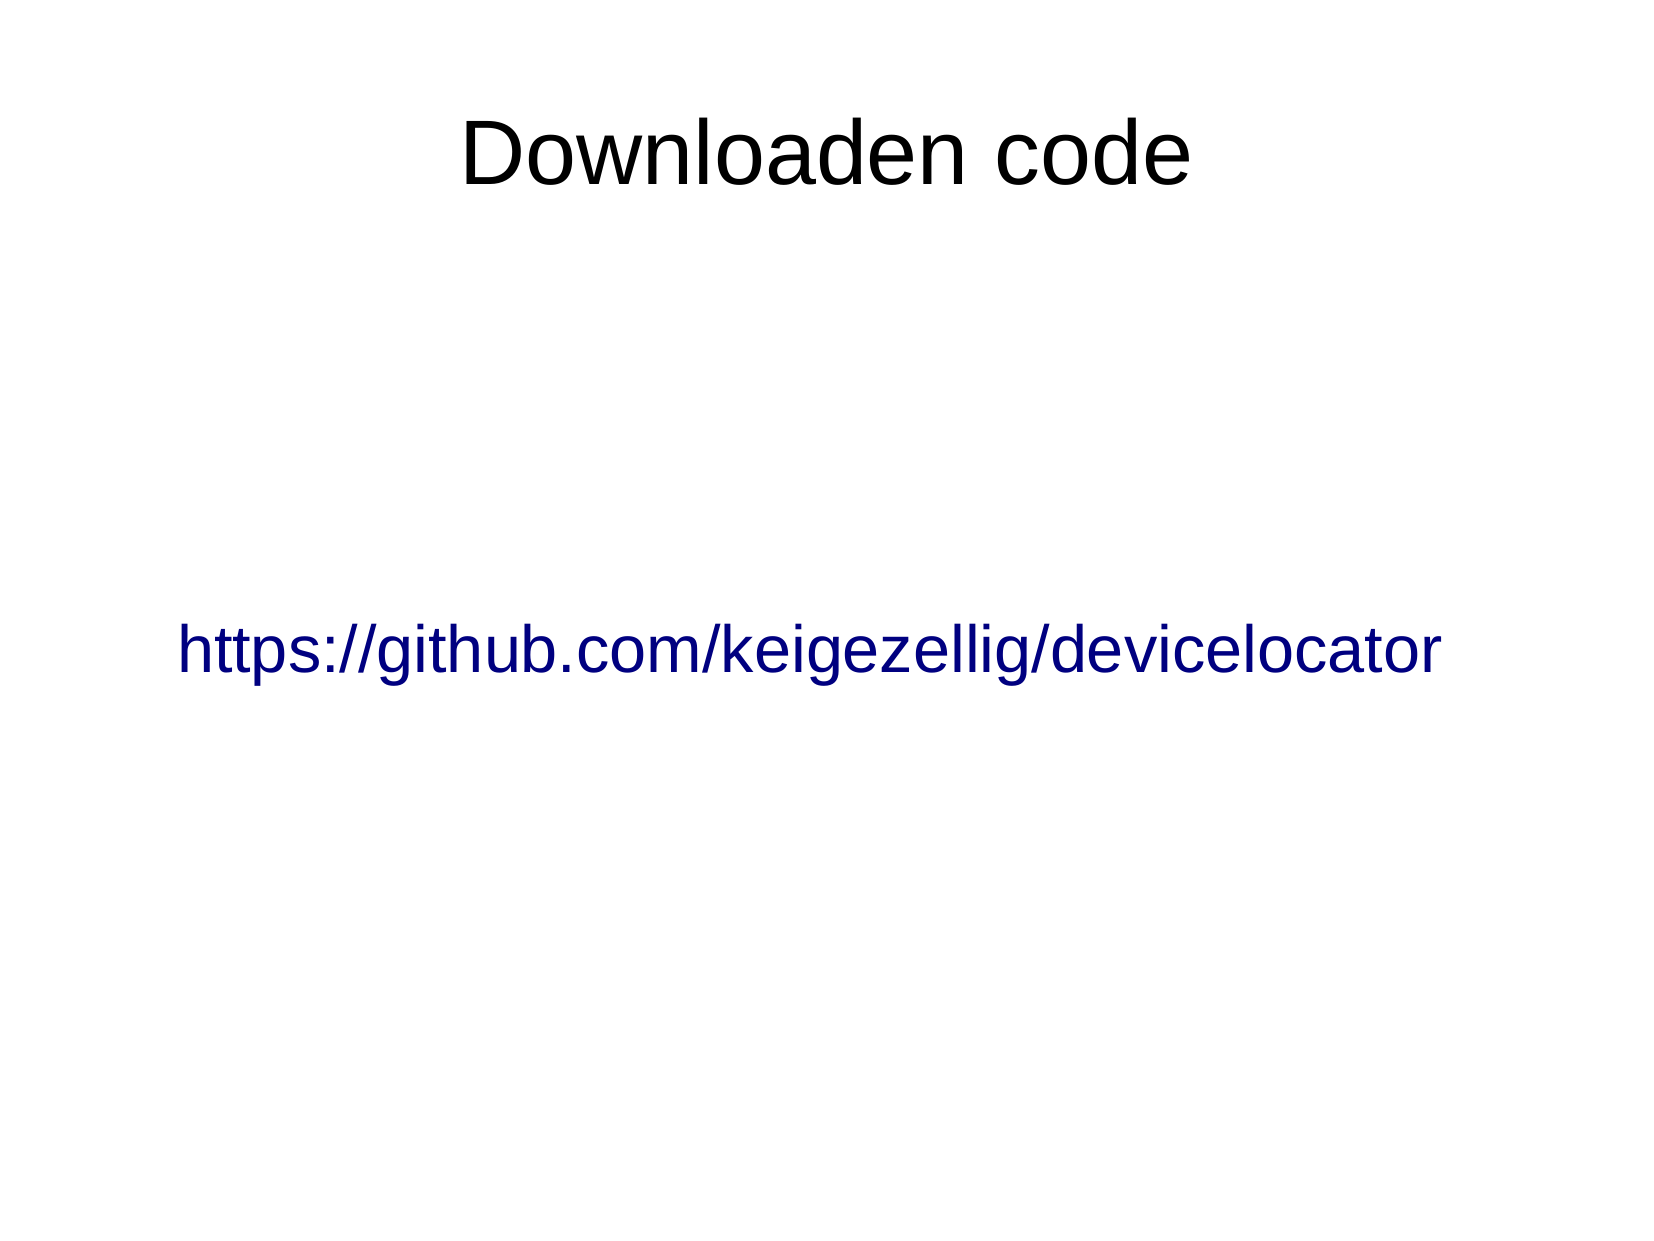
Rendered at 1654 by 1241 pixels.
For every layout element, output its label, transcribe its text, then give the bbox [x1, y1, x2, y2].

subtitle https://github.com/keigezellig/devicelocator [82, 290, 1538, 1010]
title Downloaden code [82, 49, 1571, 257]
